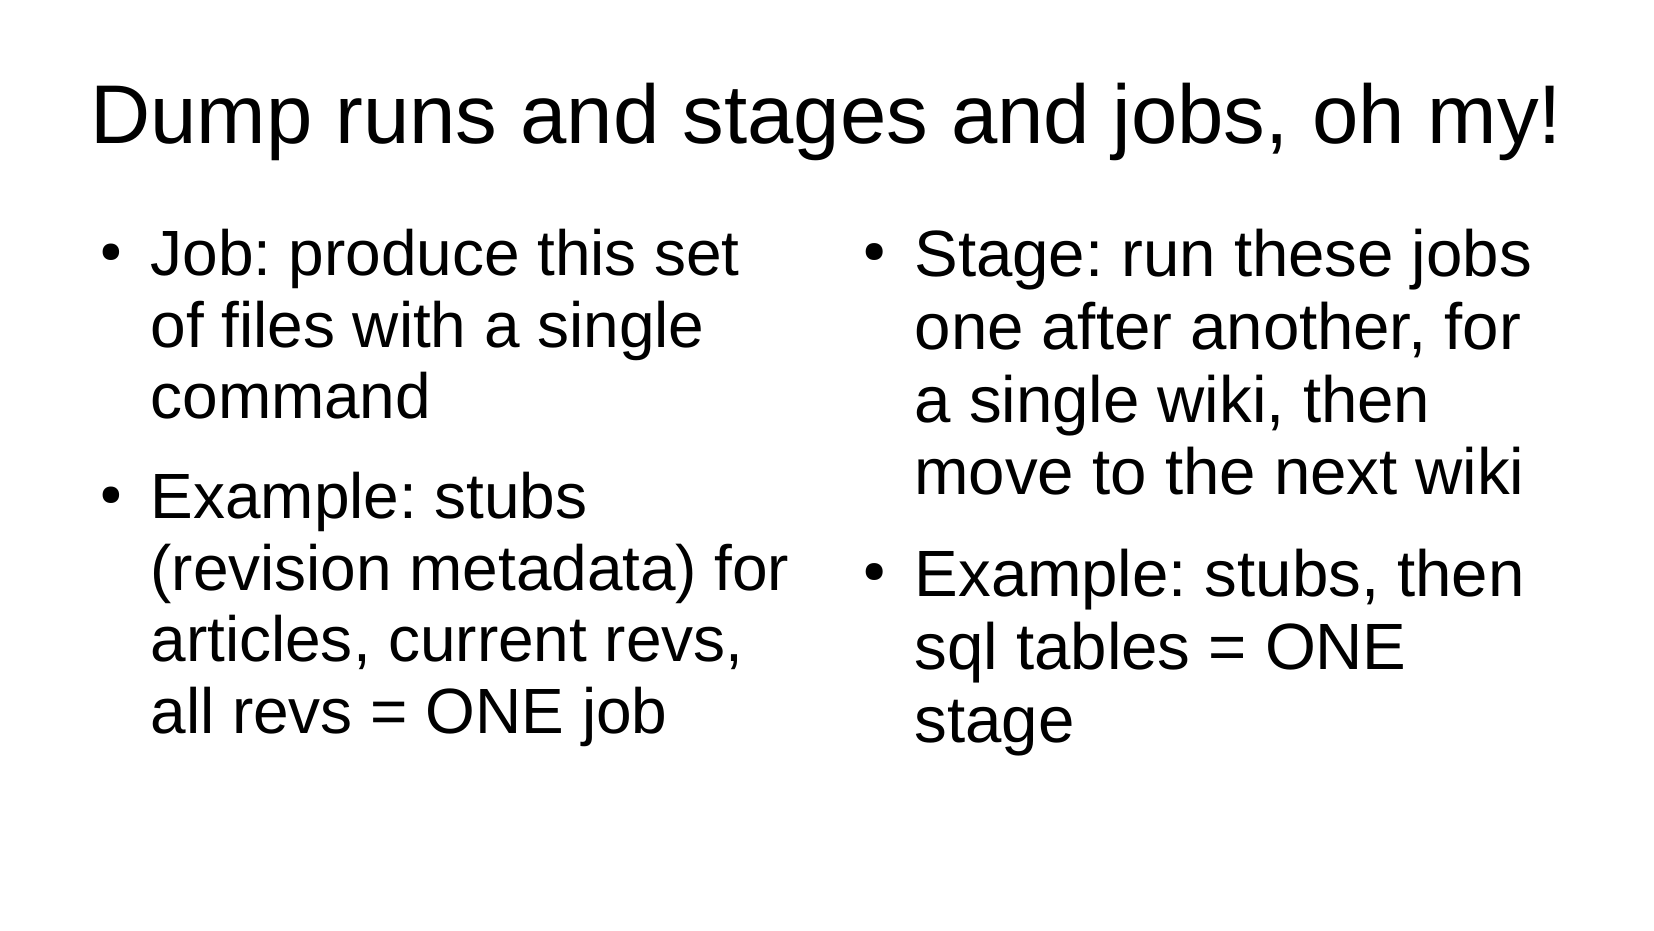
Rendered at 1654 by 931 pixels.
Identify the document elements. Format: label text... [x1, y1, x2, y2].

list Stage: run these jobs one after another, for a single wiki, then move to the next wiki Example: stubs, then sql tables = ONE stage [845, 217, 1572, 758]
title Dump runs and stages and jobs, oh my! [82, 37, 1571, 193]
list Job: produce this set of files with a single command Example: stubs (revision metadata) for articles, current revs, all revs = ONE job [82, 217, 809, 758]
